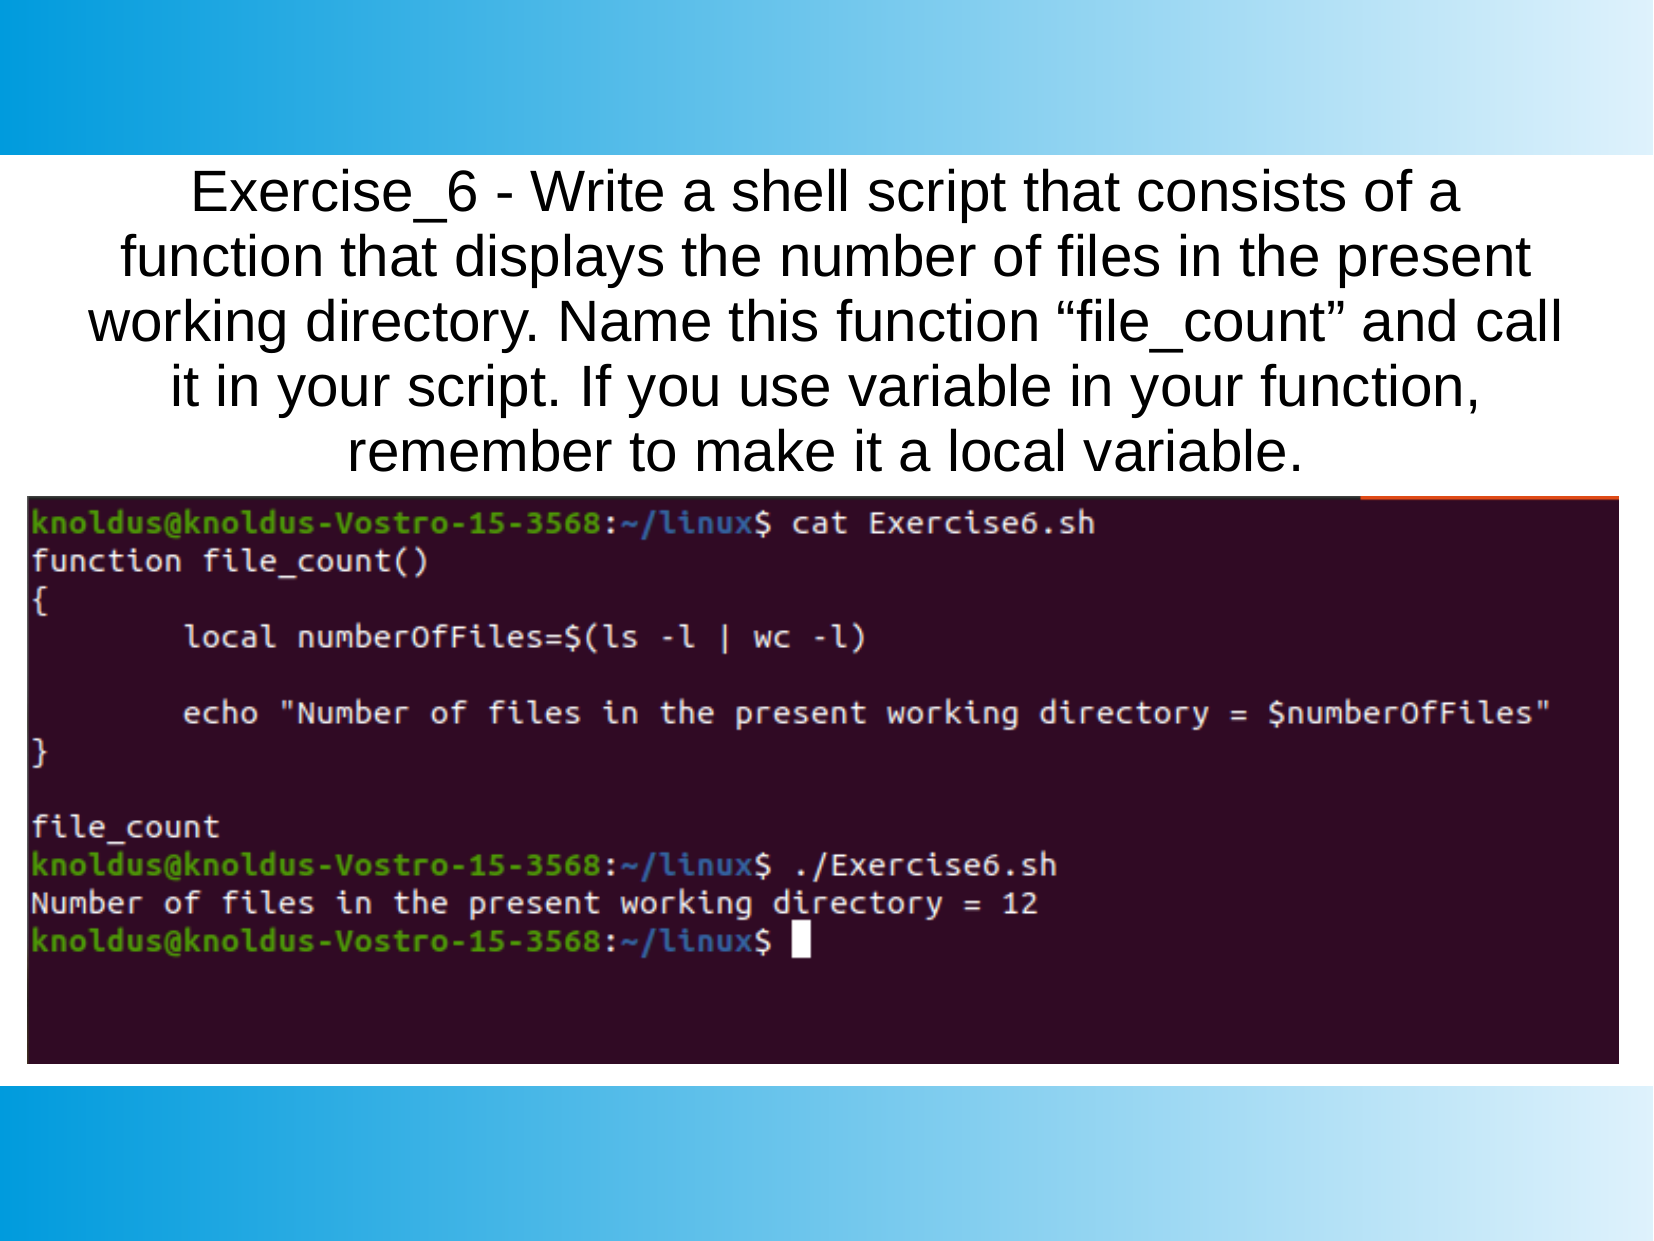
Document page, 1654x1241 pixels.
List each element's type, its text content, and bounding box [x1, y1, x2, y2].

title Exercise_6 - Write a shell script that consists of a function that displays the number of files in the present working directory. Name this function “file_count” and call it in your script. If you use variable in your function, remember to make it a local variable. [82, 158, 1571, 496]
picture [27, 496, 1619, 1064]
